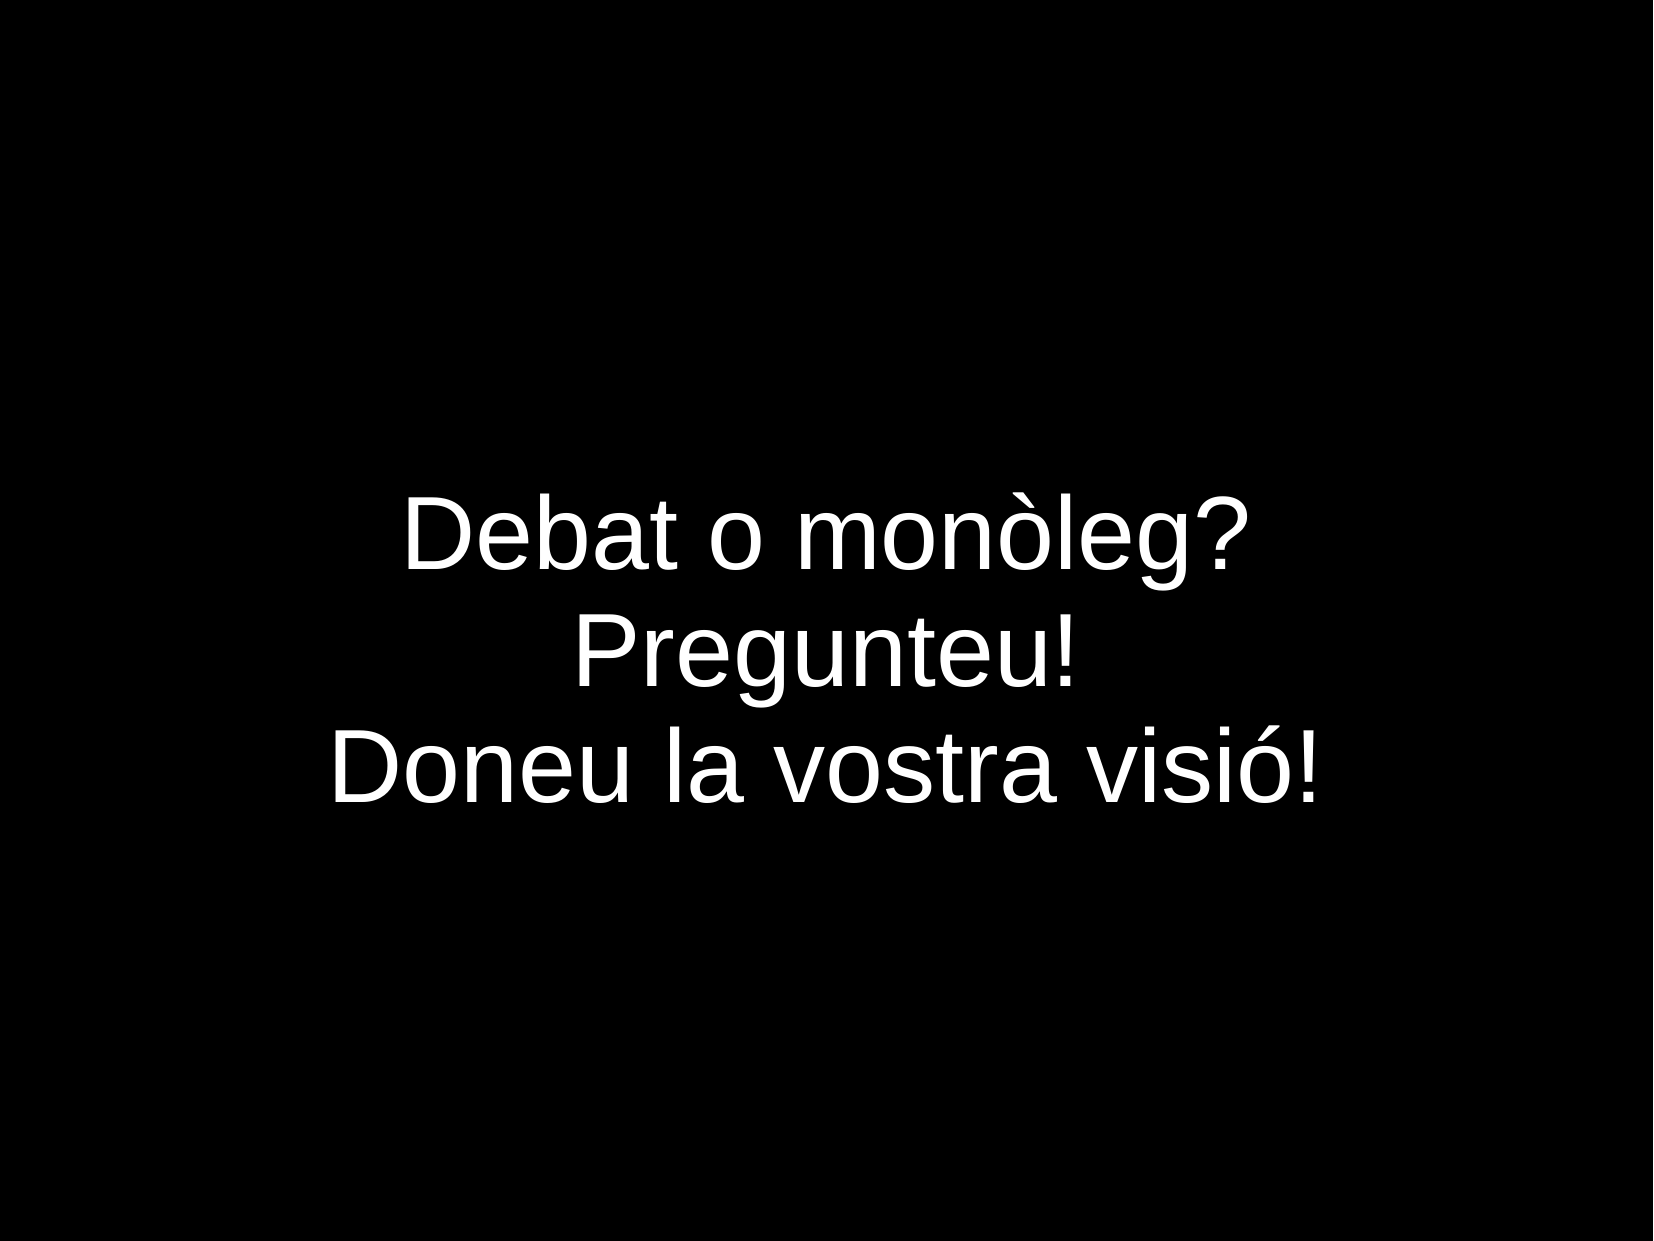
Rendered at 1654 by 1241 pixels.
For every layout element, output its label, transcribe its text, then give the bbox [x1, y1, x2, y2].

subtitle Debat o monòleg? Pregunteu! Doneu la vostra visió! [82, 290, 1571, 1010]
